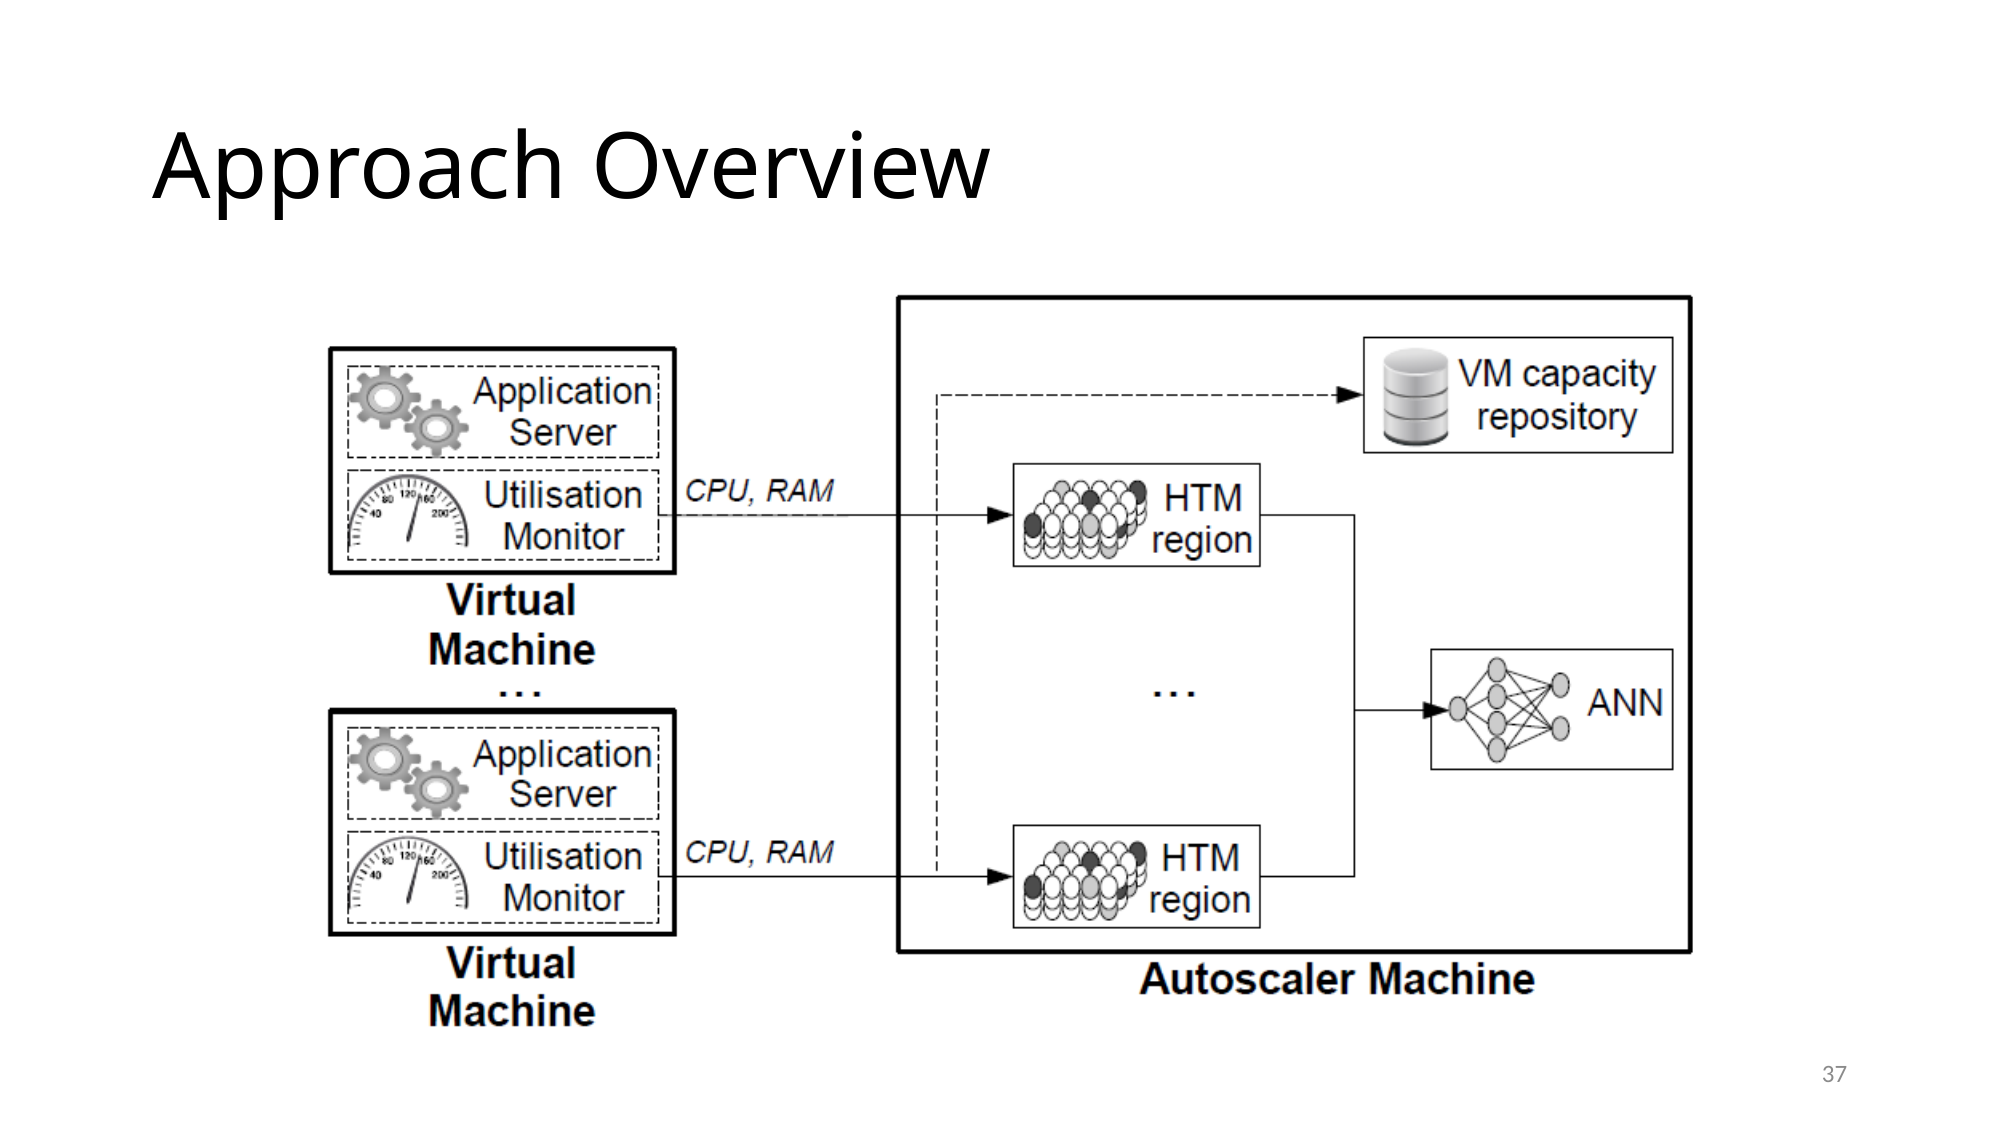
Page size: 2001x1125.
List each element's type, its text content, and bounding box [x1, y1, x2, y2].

title Approach Overview [137, 59, 1863, 278]
slide_number <number> [1412, 1042, 1863, 1103]
picture [322, 289, 1717, 1044]
